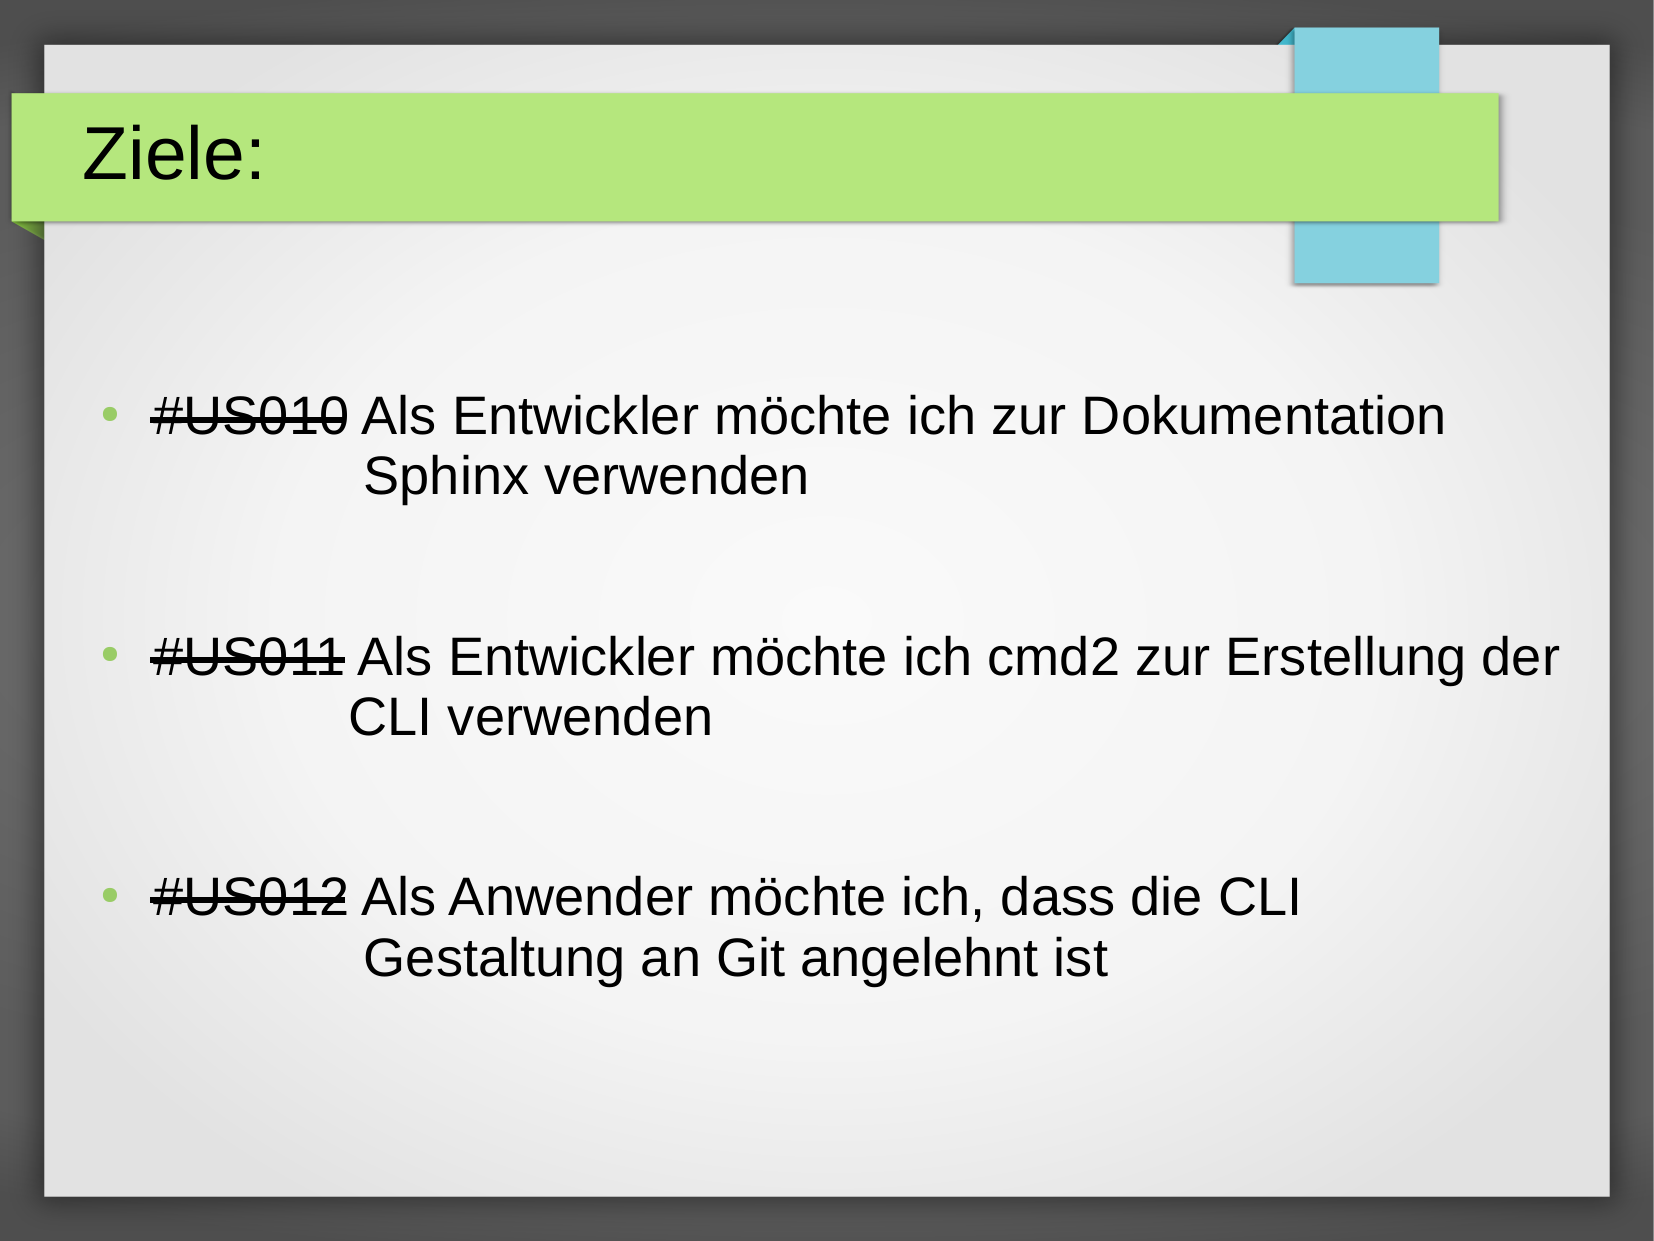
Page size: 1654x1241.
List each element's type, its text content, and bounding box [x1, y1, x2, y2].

list #US010 Als Entwickler möchte ich zur Dokumentation Sphinx verwenden #US011 Als Entwickler möchte ich cmd2 zur Erstellung der CLI verwenden #US012 Als Anwender möchte ich, dass die CLI Gestaltung an Git angelehnt ist [82, 295, 1571, 1015]
title Ziele: [82, 94, 1264, 213]
picture [0, 0, 1654, 1241]
